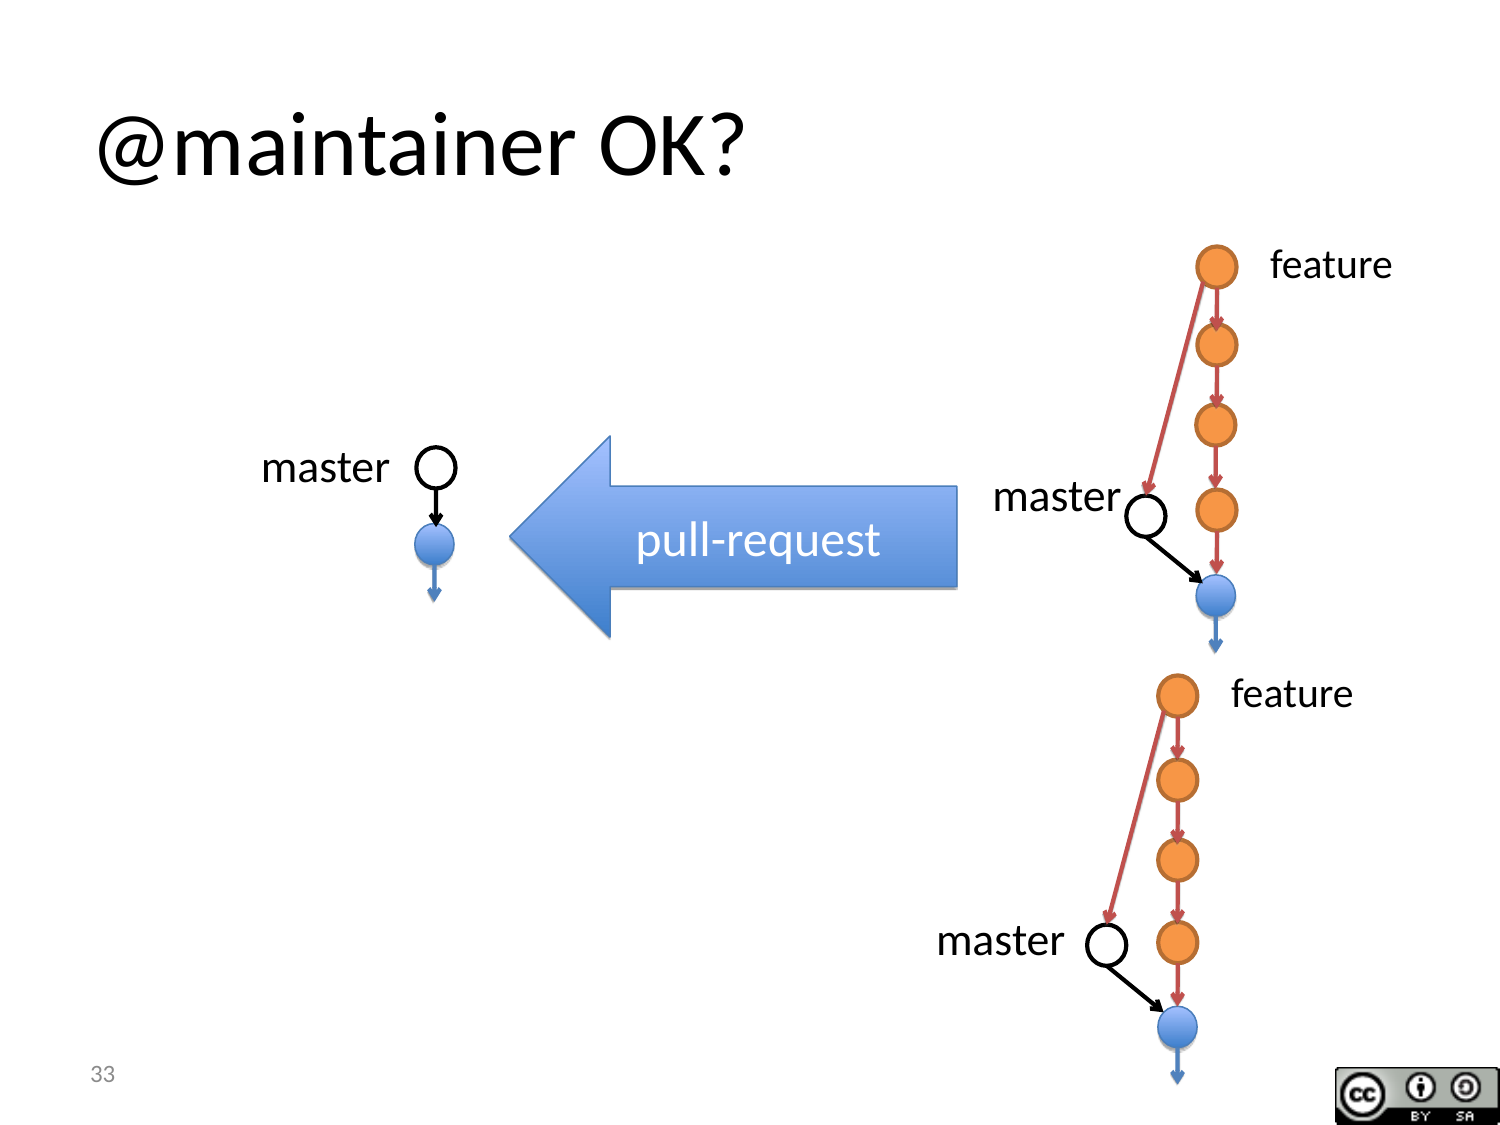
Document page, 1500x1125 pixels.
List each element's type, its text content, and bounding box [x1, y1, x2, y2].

text_box [1197, 246, 1237, 288]
text_box [1158, 840, 1198, 881]
title @maintainer OK? [75, 45, 1425, 233]
text_box [1158, 922, 1198, 963]
text_box feature [1196, 658, 1389, 724]
text_box pull-request [509, 435, 957, 638]
text_box master [960, 457, 1153, 528]
text_box [1126, 495, 1236, 616]
text_box [1158, 759, 1198, 801]
text_box master [904, 902, 1097, 973]
text_box master [229, 429, 422, 499]
slide_number <number> [75, 1042, 425, 1103]
text_box [1087, 924, 1198, 1048]
text_box [1158, 675, 1198, 717]
text_box [1197, 324, 1237, 366]
text_box [1197, 489, 1237, 531]
text_box [1196, 404, 1236, 446]
text_box [414, 447, 456, 565]
picture [1335, 1067, 1500, 1125]
text_box feature [1235, 229, 1428, 295]
